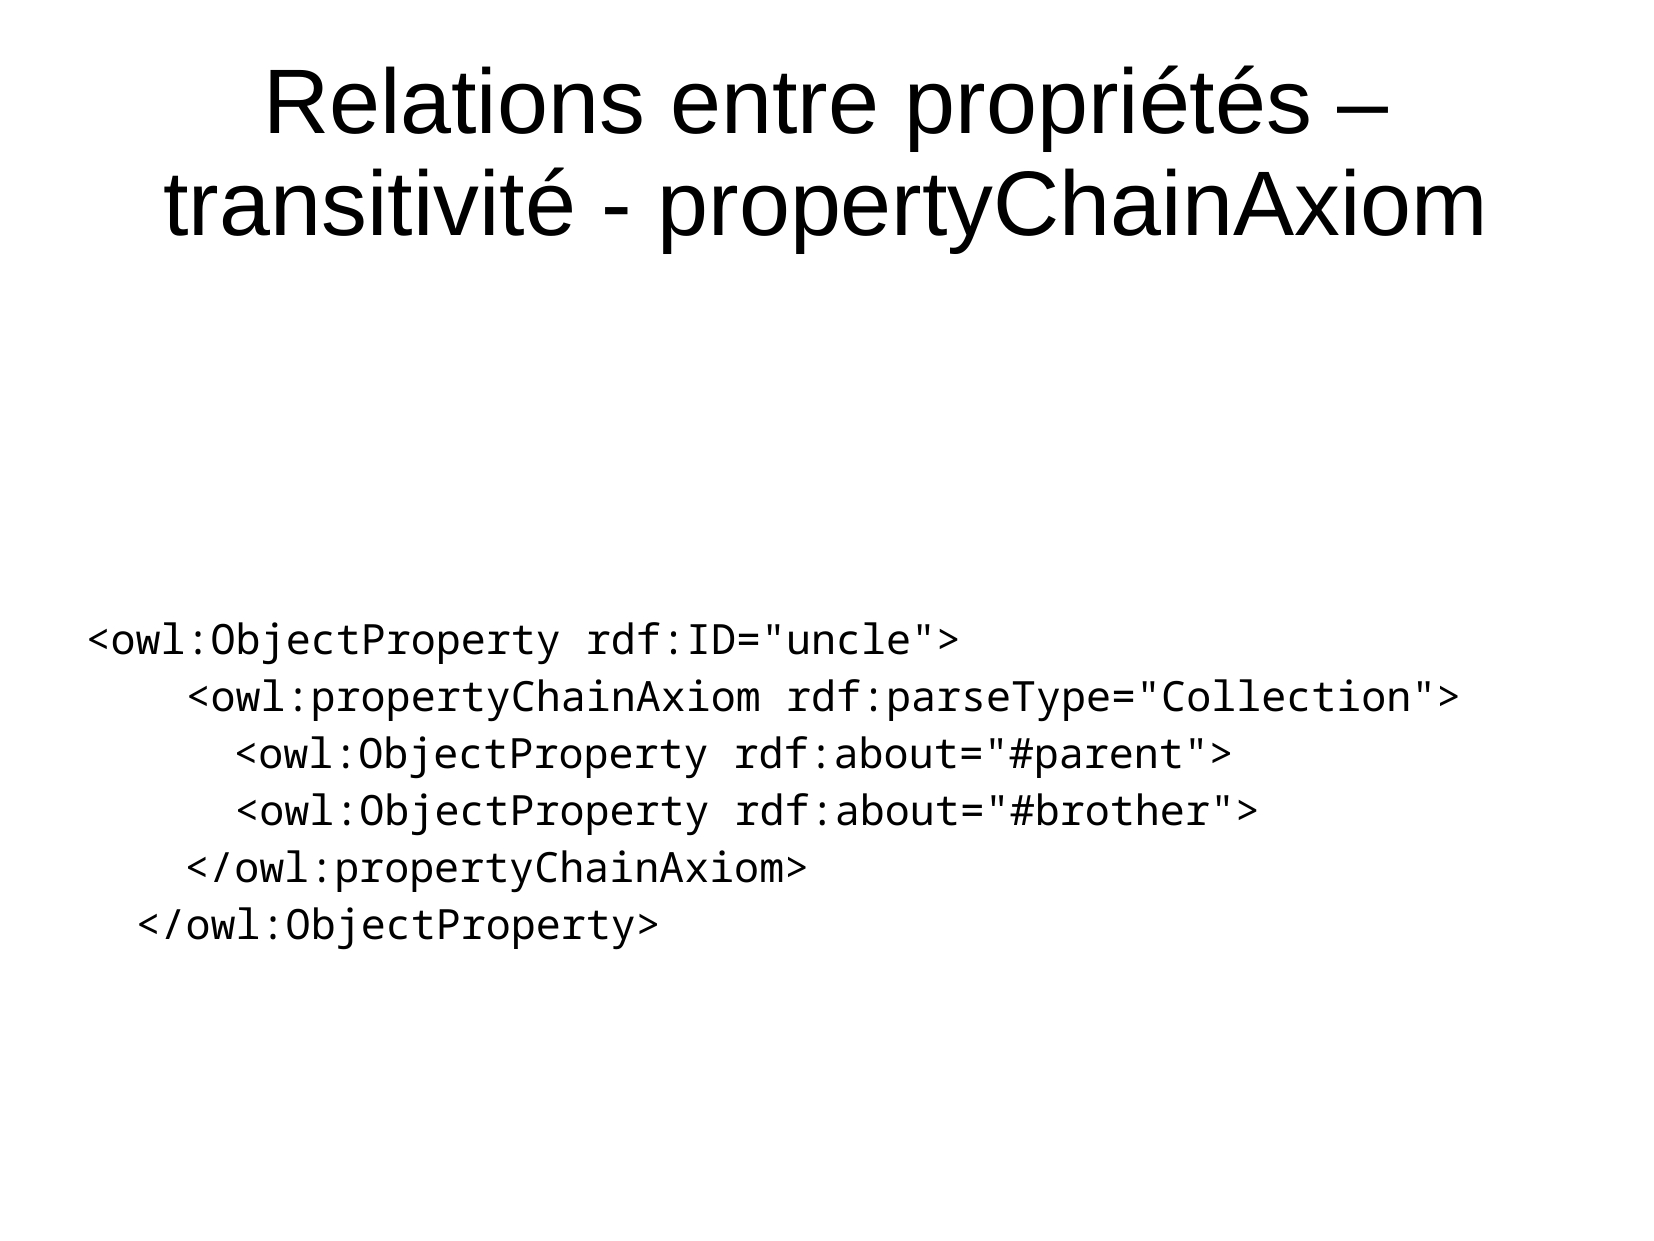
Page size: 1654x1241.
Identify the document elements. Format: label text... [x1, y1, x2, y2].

text_box <owl:ObjectProperty rdf:ID="uncle"> <owl:propertyChainAxiom rdf:parseType="Collection"> <owl:ObjectProperty rdf:about="#parent"> <owl:ObjectProperty rdf:about="#brother"> </owl:propertyChainAxiom> </owl:ObjectProperty> [70, 602, 1583, 909]
title Relations entre propriétés – transitivité - propertyChainAxiom [82, 49, 1571, 257]
